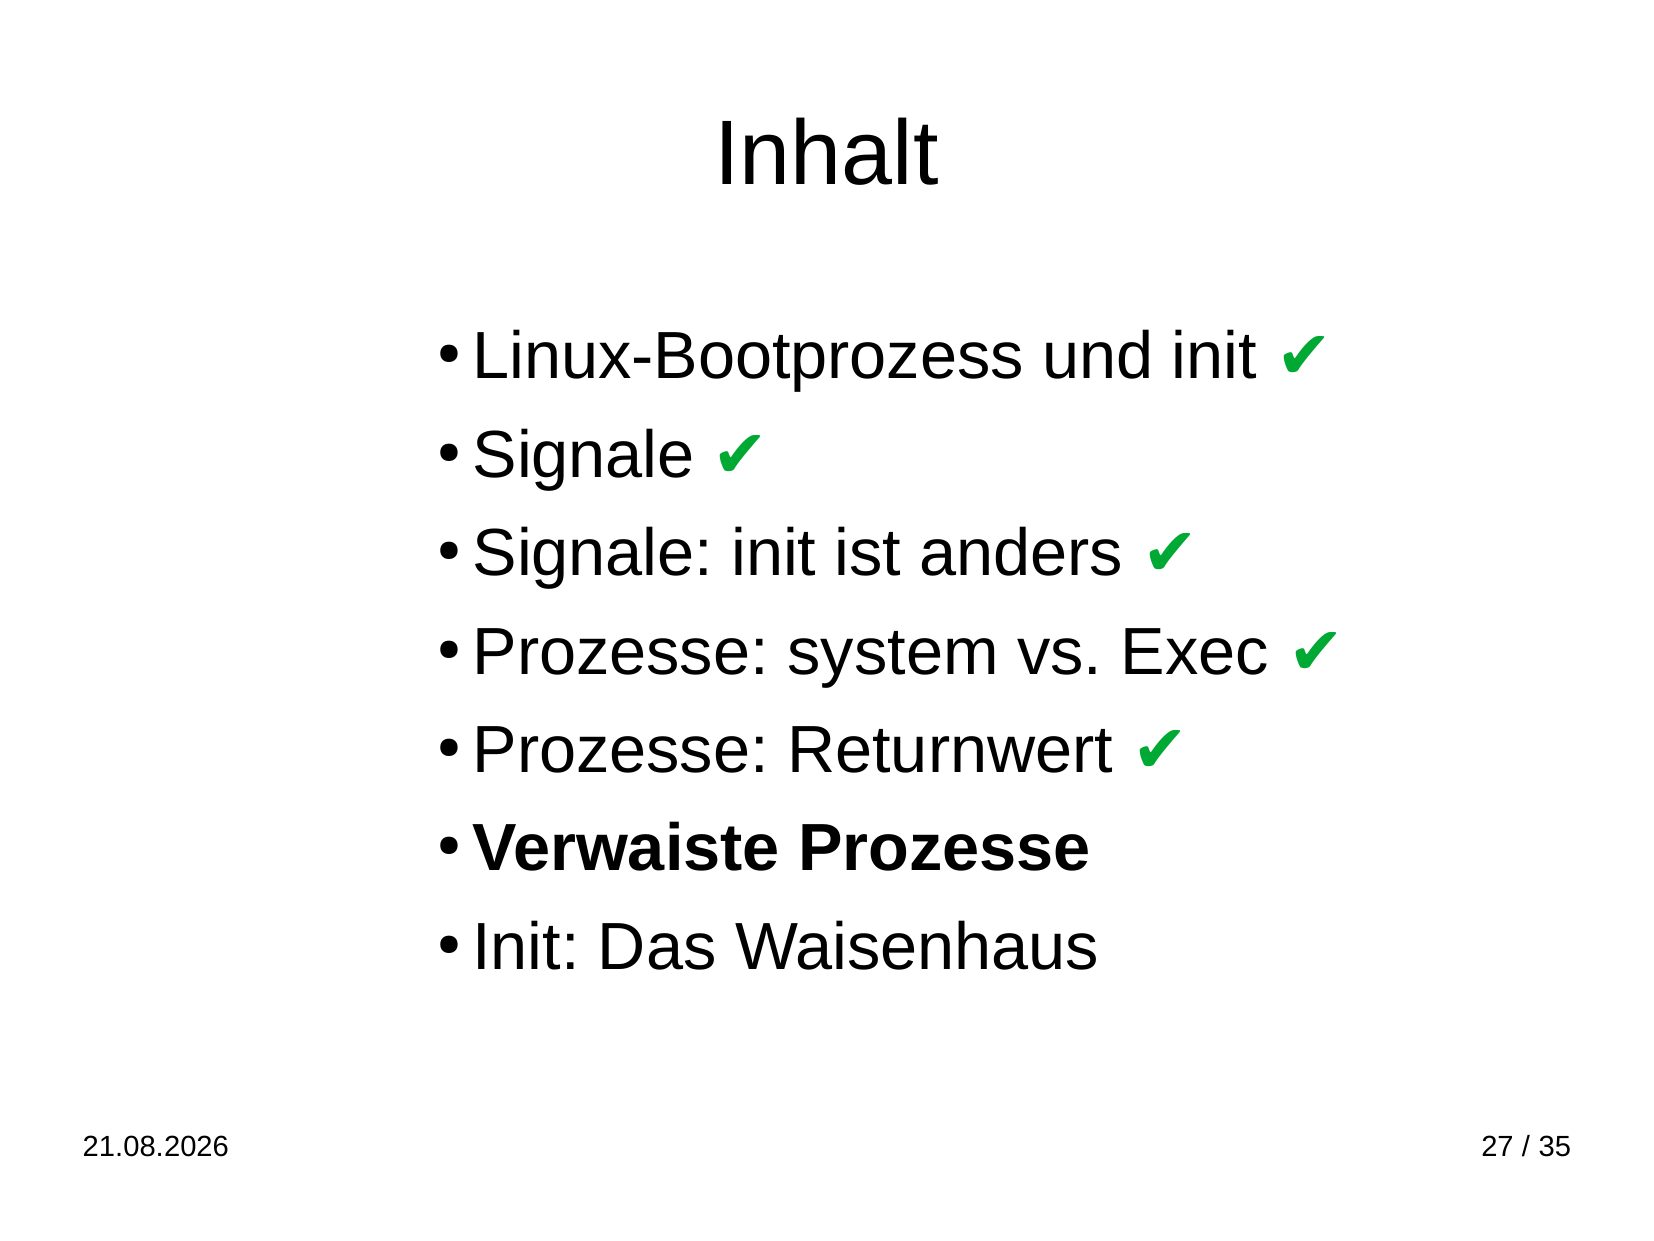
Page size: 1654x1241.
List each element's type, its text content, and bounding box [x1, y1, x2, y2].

title Inhalt [82, 49, 1571, 257]
subtitle Linux-Bootprozess und init ✔ Signale ✔ Signale: init ist anders ✔ Prozesse: system vs. Exec ✔ Prozesse: Returnwert ✔ Verwaiste Prozesse Init: Das Waisenhaus [437, 266, 1359, 1134]
